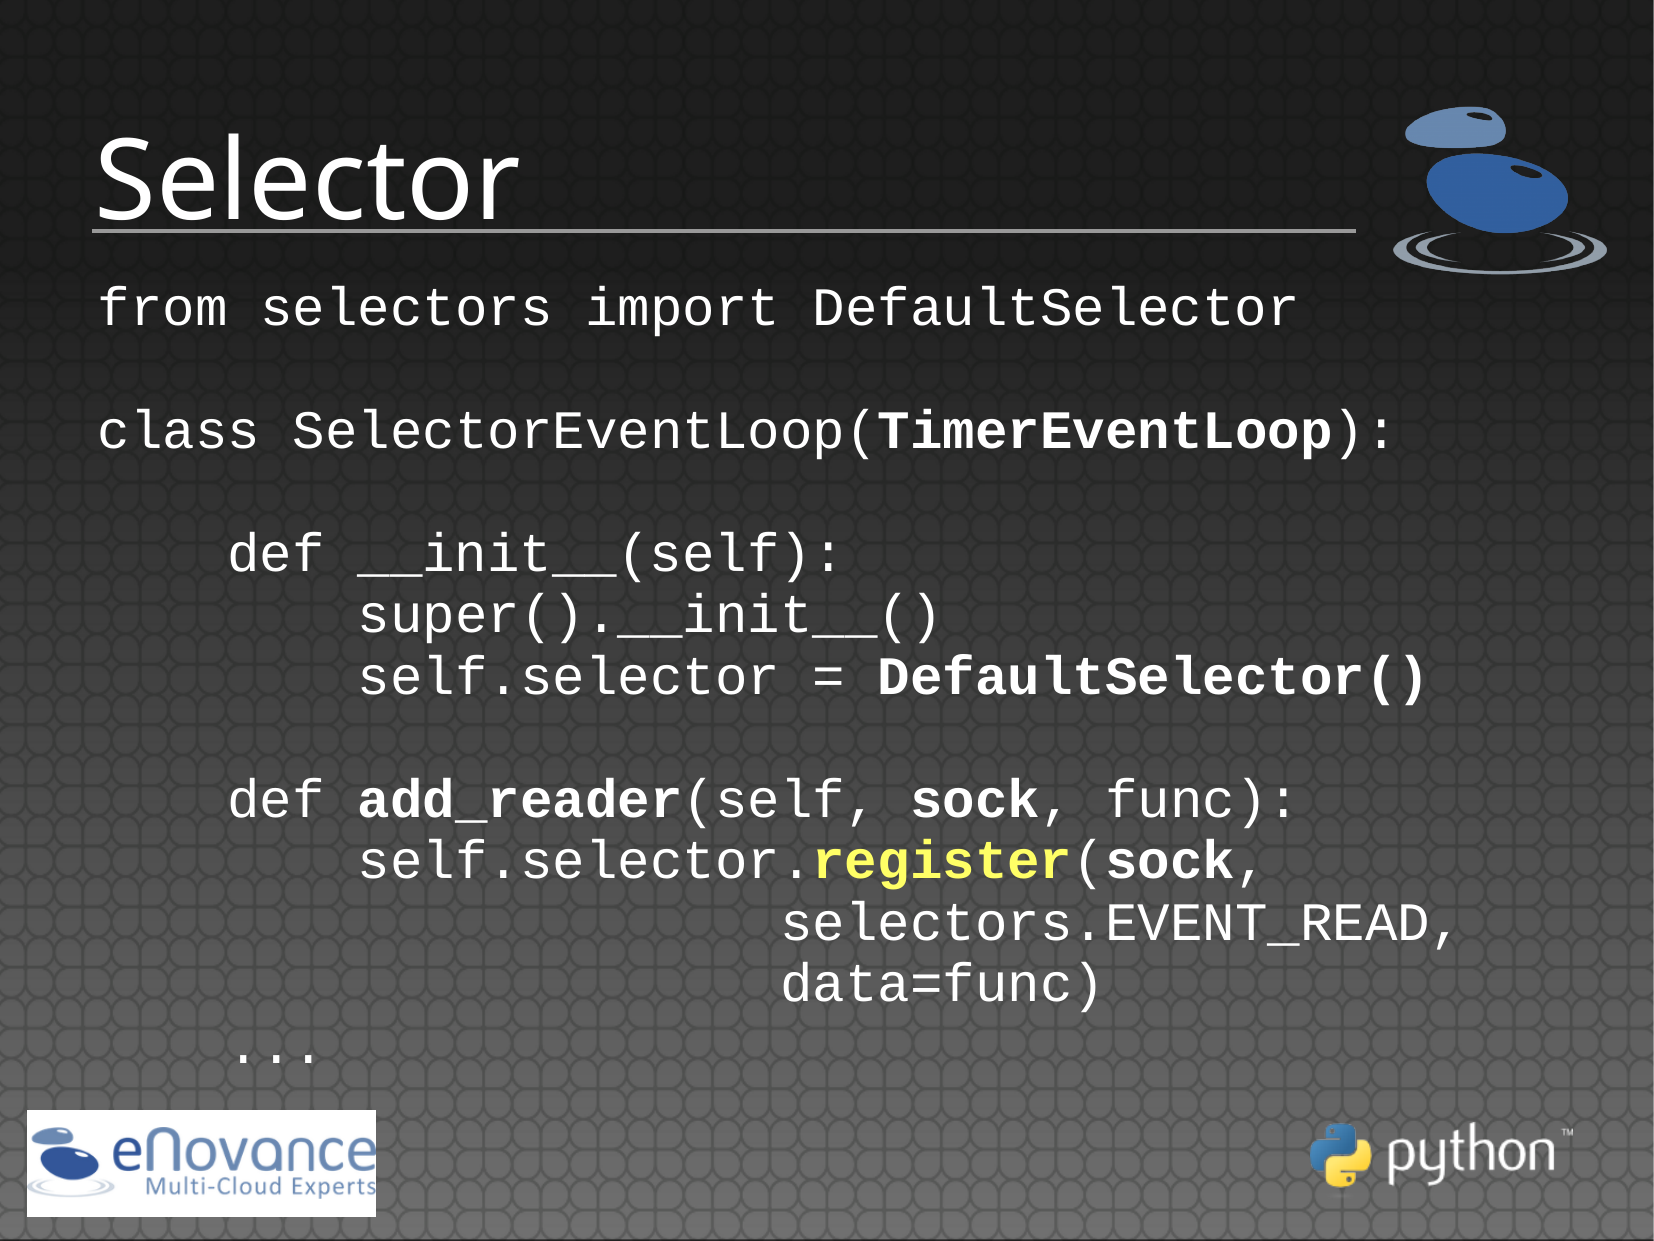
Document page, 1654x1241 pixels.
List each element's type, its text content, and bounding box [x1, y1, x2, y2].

picture [0, 0, 1654, 1241]
title Selector [94, 100, 1426, 251]
text_box from selectors import DefaultSelector class SelectorEventLoop(TimerEventLoop): def __init__(self): super().__init__() self.selector = DefaultSelector() def add_reader(self, sock, func): self.selector.register(sock, selectors.EVENT_READ, data=func) ... [83, 272, 1478, 1087]
